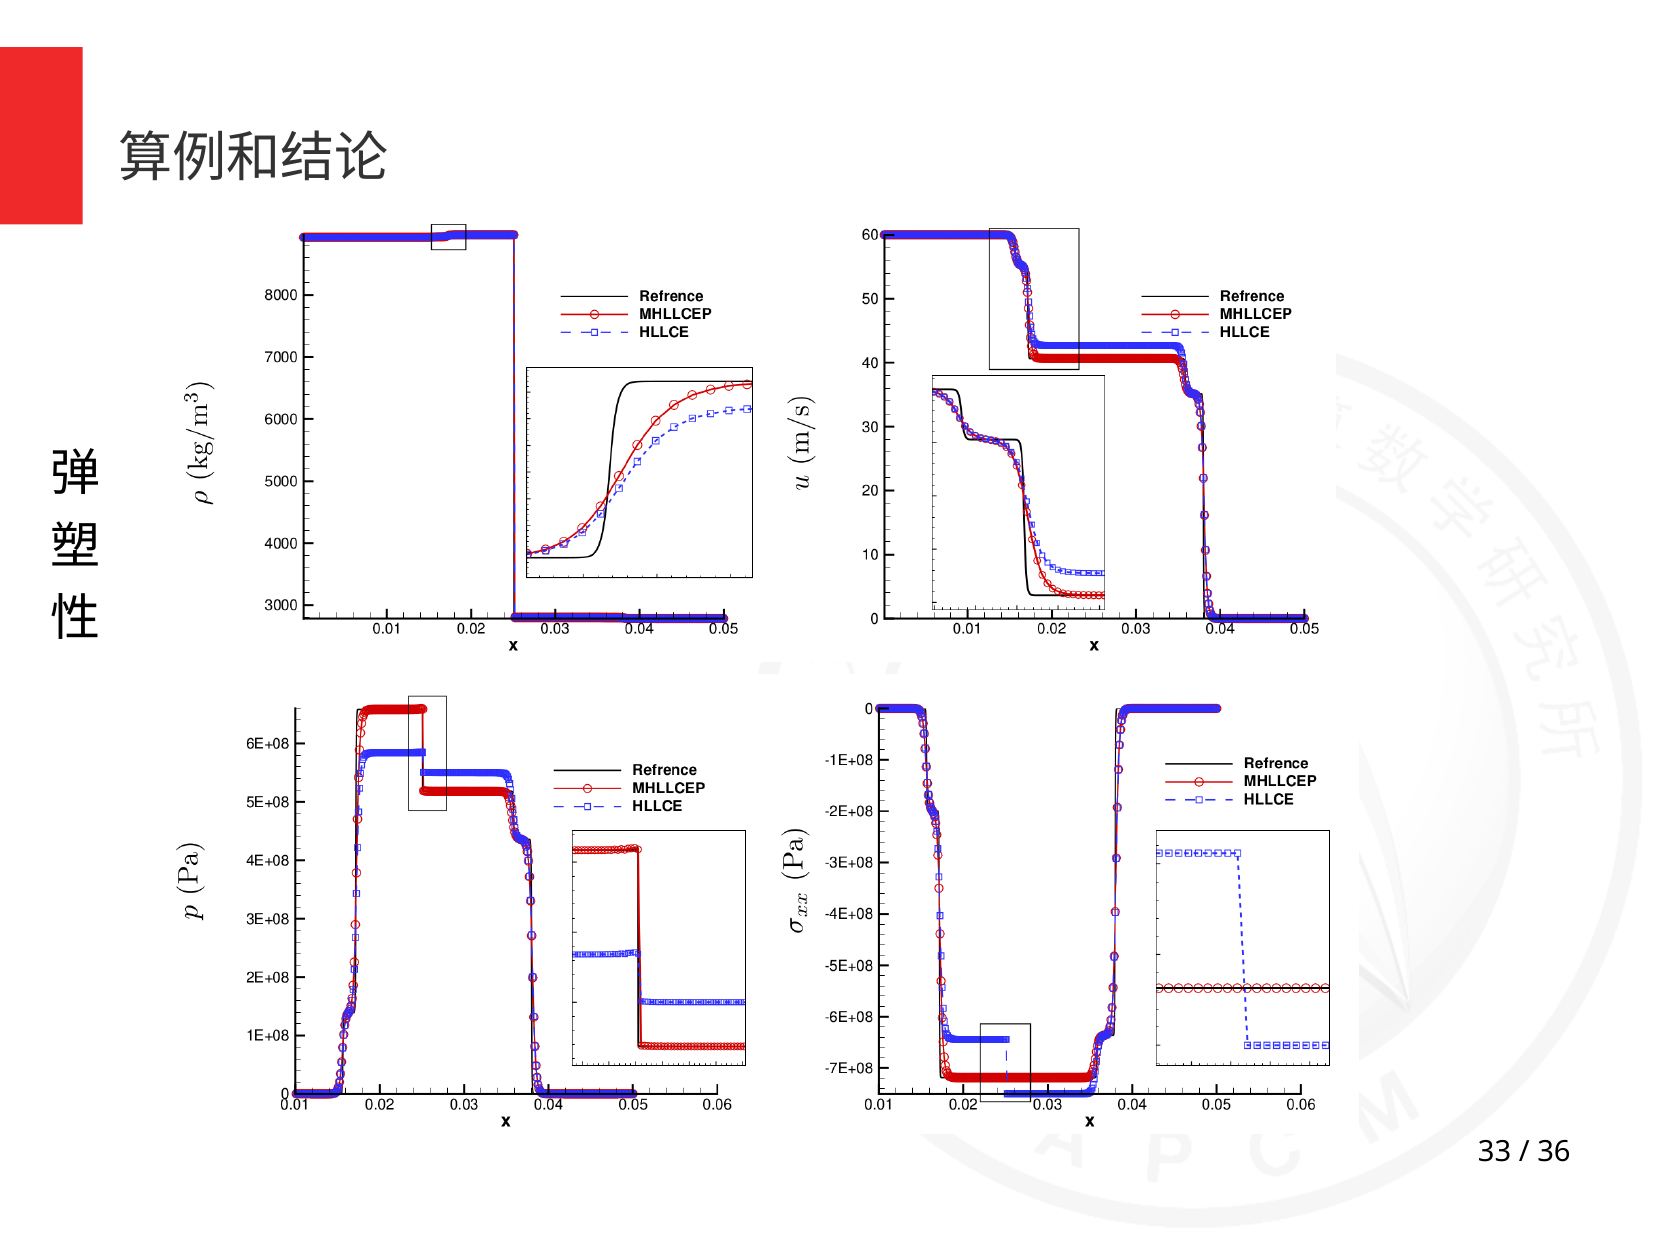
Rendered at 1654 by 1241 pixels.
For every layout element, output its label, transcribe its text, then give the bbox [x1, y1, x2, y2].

text_box 弹 塑 性 [35, 425, 130, 615]
title 算例和结论 [118, 49, 1571, 257]
picture [165, 204, 1654, 1241]
